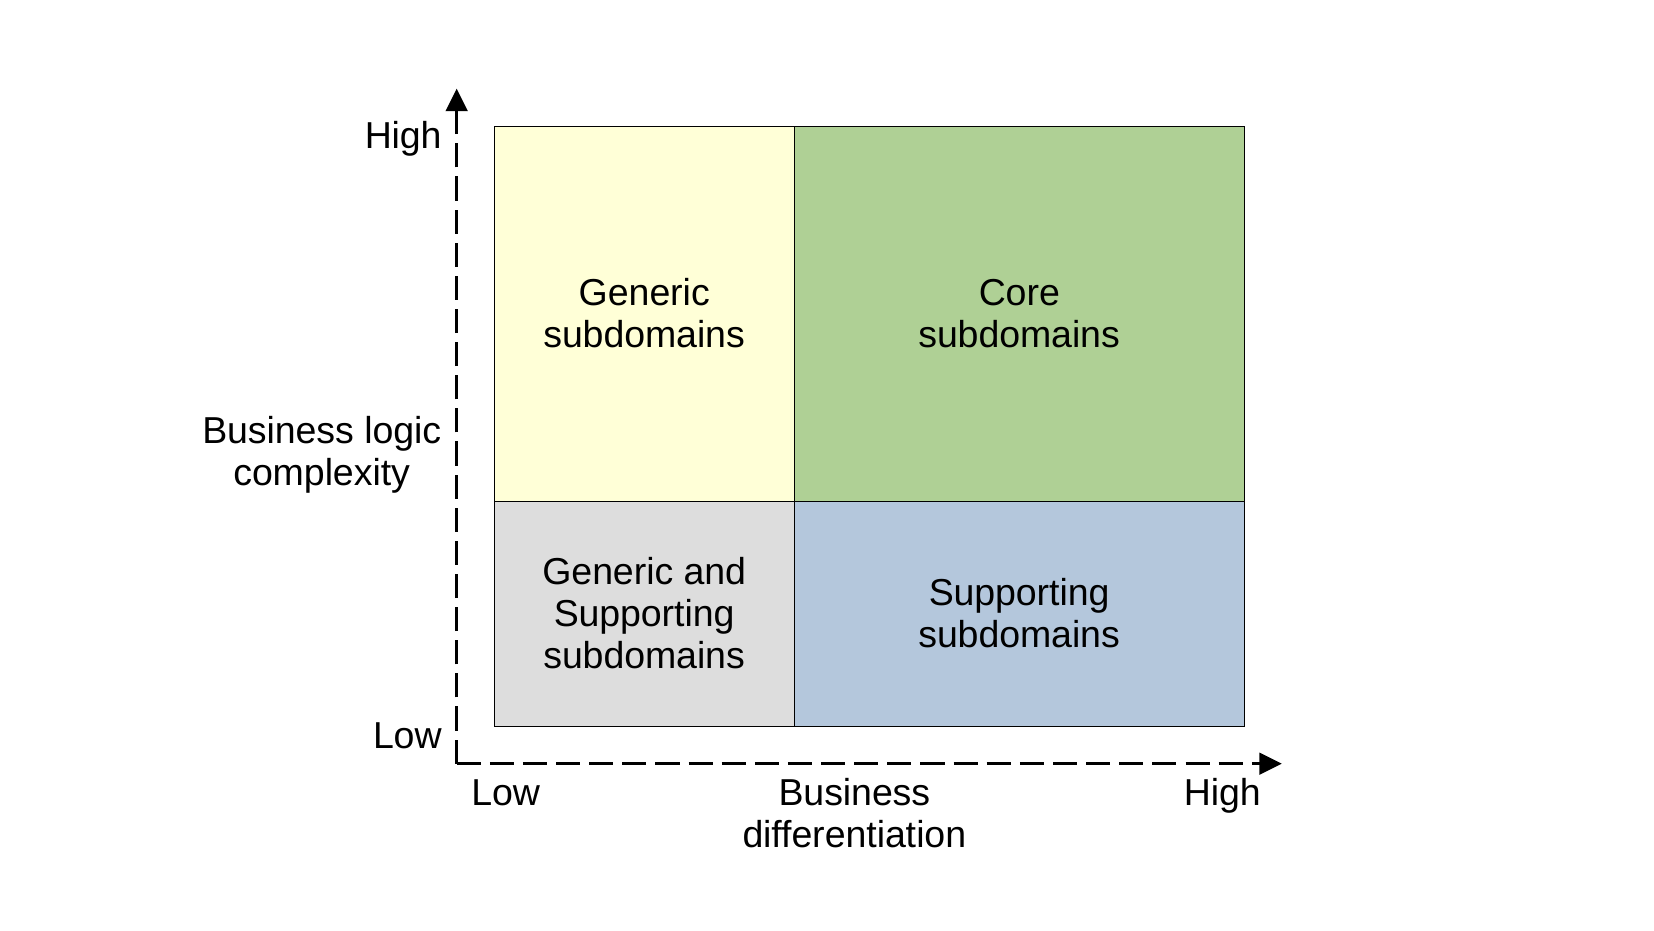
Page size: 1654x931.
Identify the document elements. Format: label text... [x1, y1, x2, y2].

text_box Generic and Supporting subdomains [494, 502, 794, 727]
text_box Business differentiation [727, 763, 982, 863]
text_box Low [456, 763, 556, 821]
text_box High [350, 106, 457, 164]
text_box [149, 37, 1334, 900]
text_box Core subdomains [794, 126, 1245, 502]
text_box Generic subdomains [494, 126, 794, 502]
text_box High [1169, 763, 1276, 821]
text_box Business logic complexity [187, 402, 457, 502]
text_box Supporting subdomains [794, 502, 1245, 727]
text_box Low [358, 706, 457, 764]
